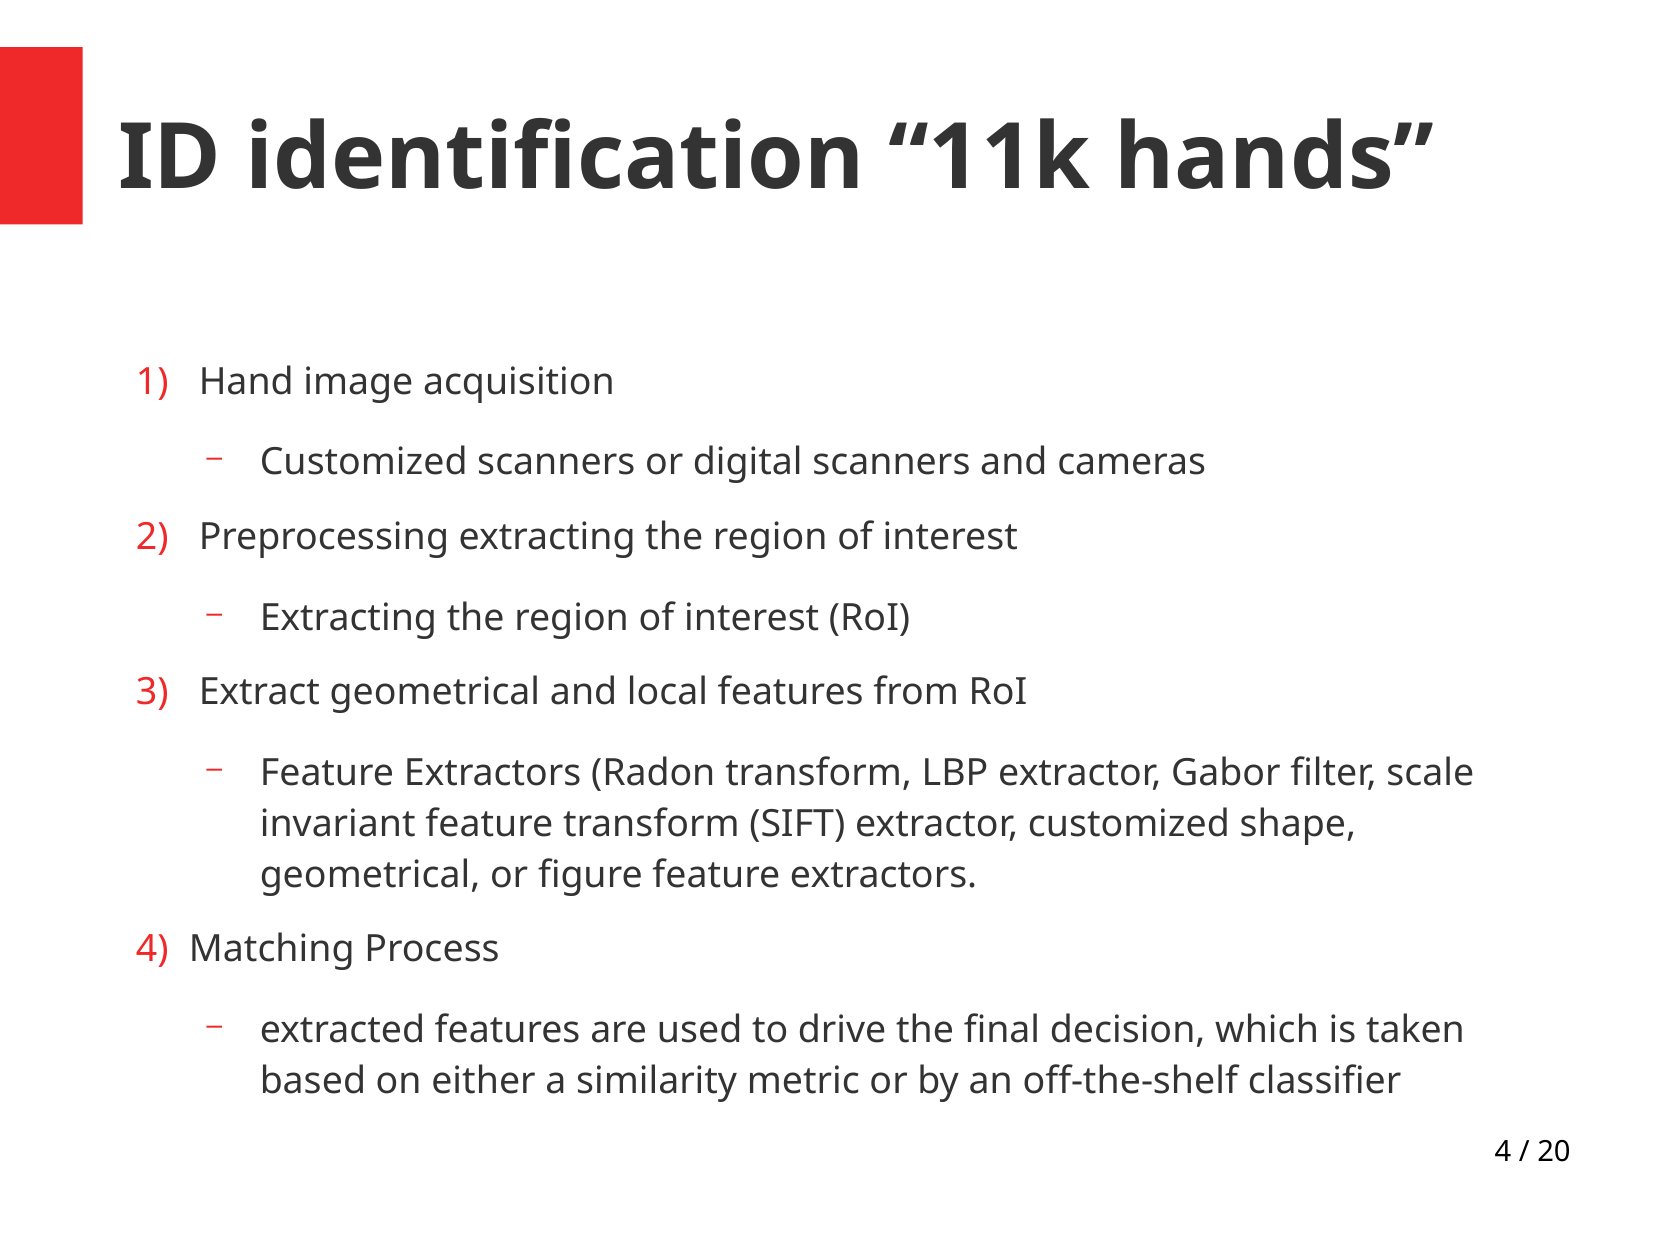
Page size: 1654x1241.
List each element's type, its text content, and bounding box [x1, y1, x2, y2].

list Hand image acquisition Customized scanners or digital scanners and cameras Preprocessing extracting the region of interest Extracting the region of interest (RoI) Extract geometrical and local features from RoI Feature Extractors (Radon transform, LBP extractor, Gabor filter, scale invariant feature transform (SIFT) extractor, customized shape, geometrical, or figure feature extractors. Matching Process extracted features are used to drive the final decision, which is taken based on either a similarity metric or by an off-the-shelf classifier [118, 354, 1536, 1074]
title ID identification “11k hands” [118, 49, 1571, 257]
